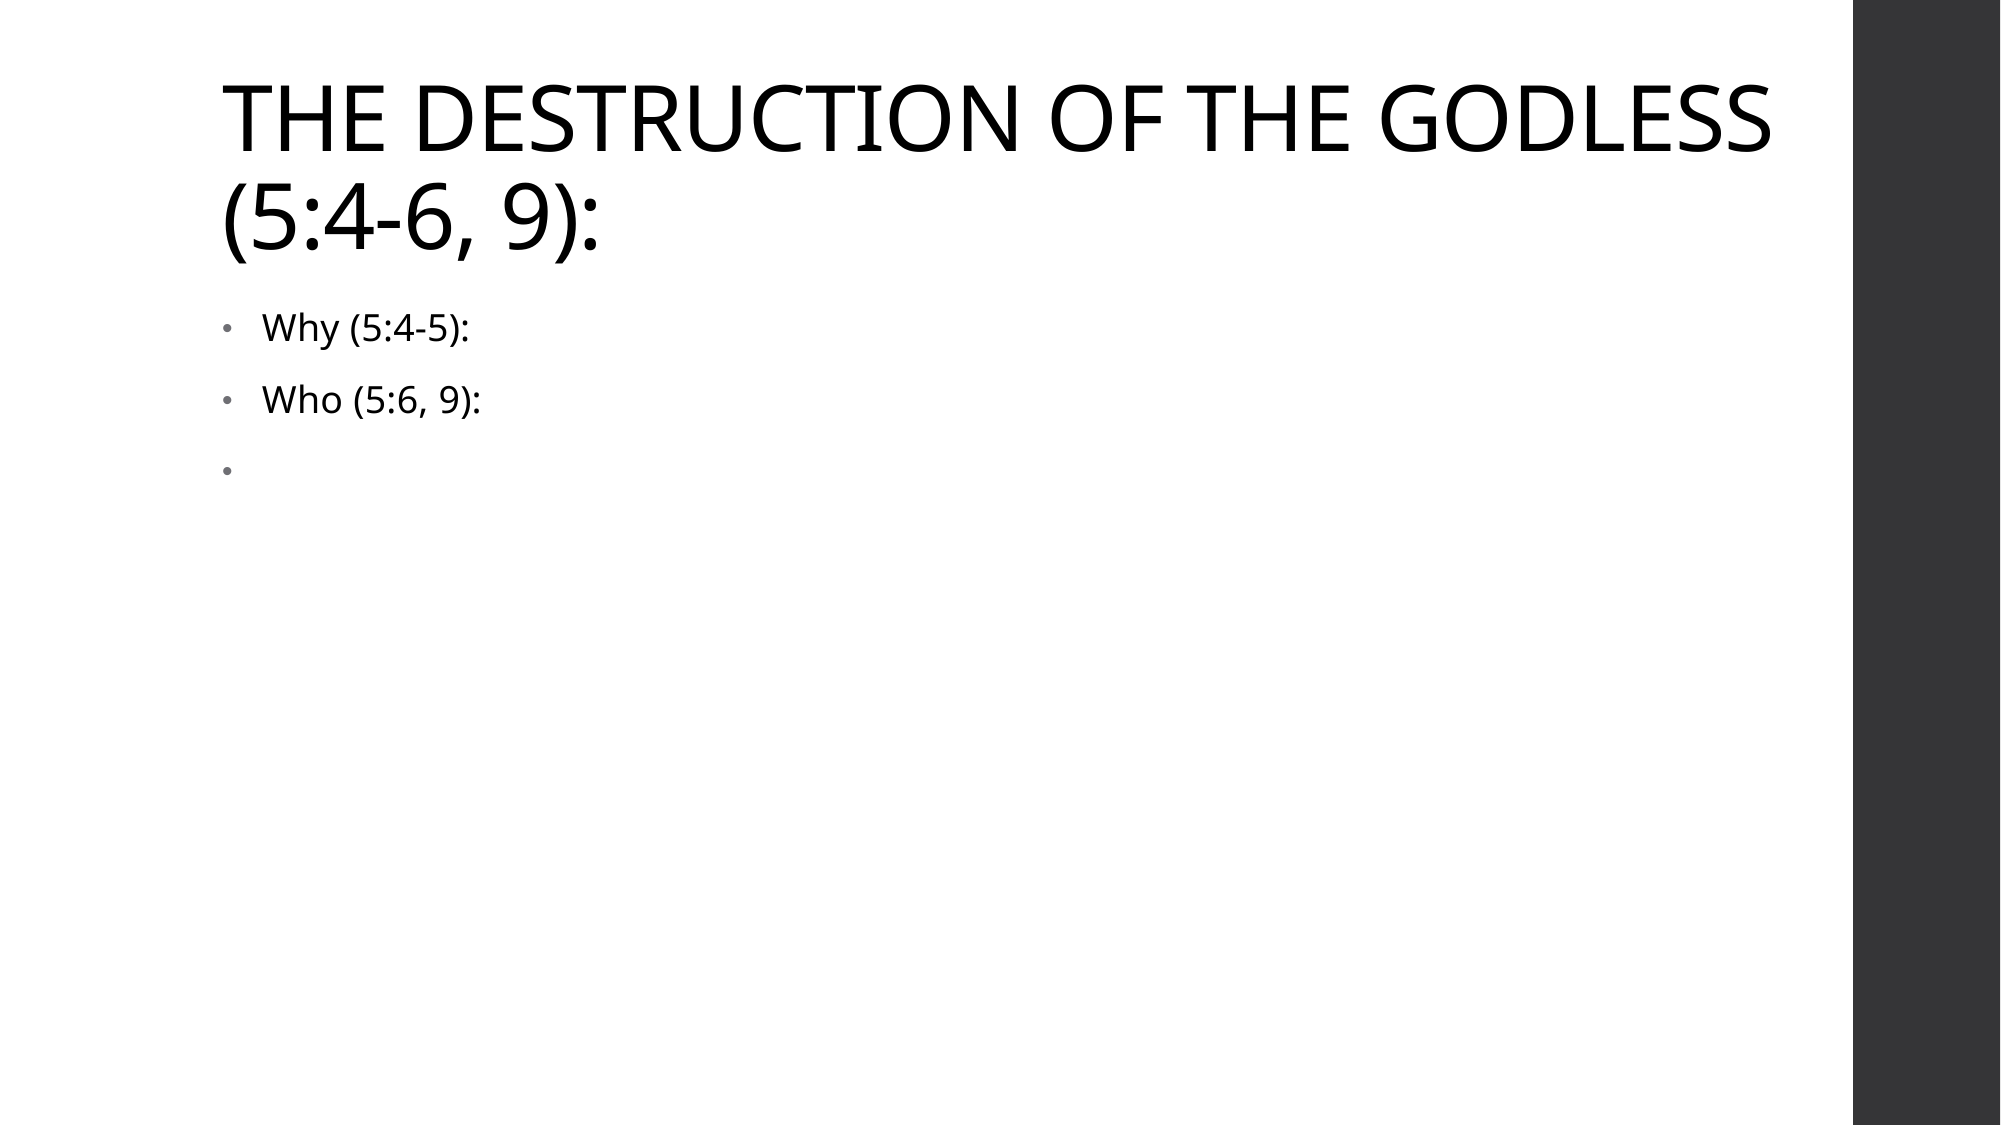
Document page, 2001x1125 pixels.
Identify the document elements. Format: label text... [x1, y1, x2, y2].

list Why (5:4-5): Who (5:6, 9): [206, 299, 1617, 1014]
title THE DESTRUCTION OF THE GODLESS (5:4-6, 9): [206, 60, 1797, 278]
